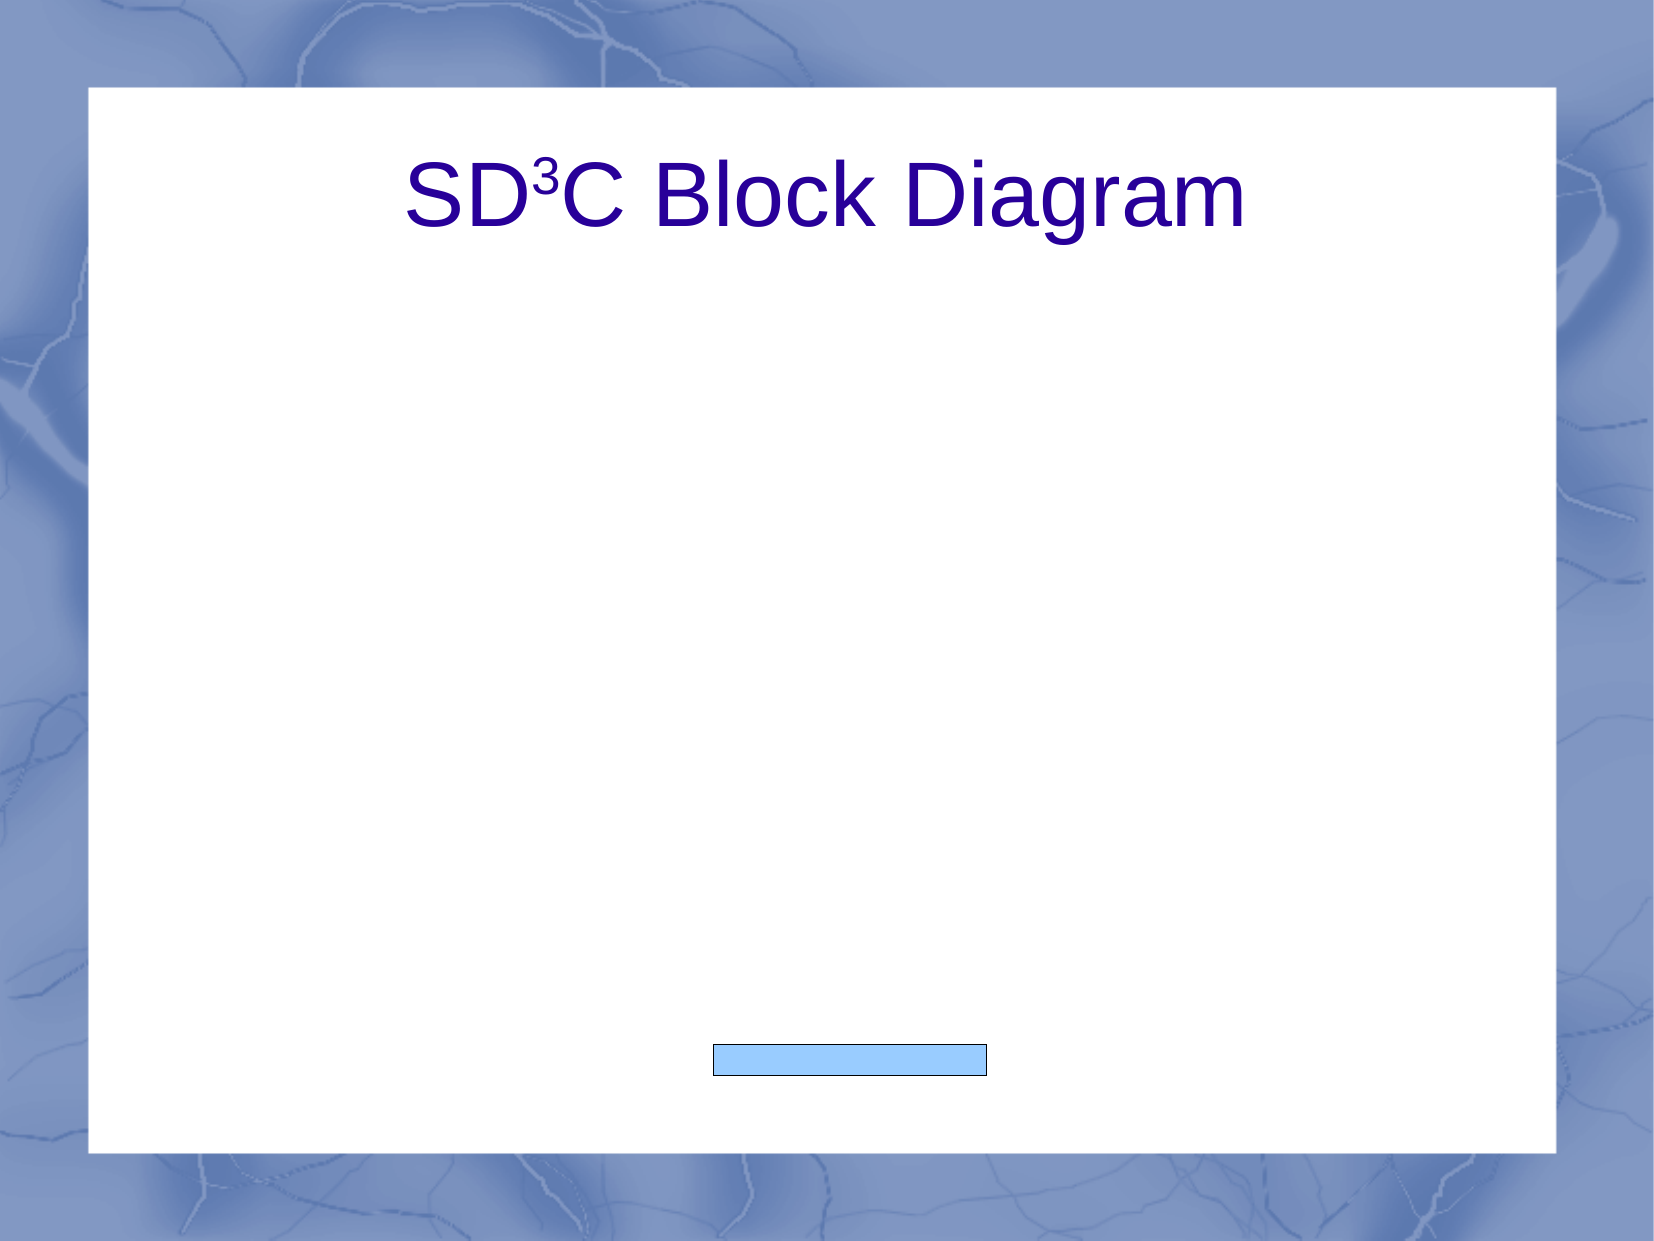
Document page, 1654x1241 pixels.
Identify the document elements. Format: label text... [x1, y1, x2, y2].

picture [0, 0, 1654, 1241]
title SD3C Block Diagram [118, 90, 1536, 298]
text_box [713, 1044, 987, 1076]
